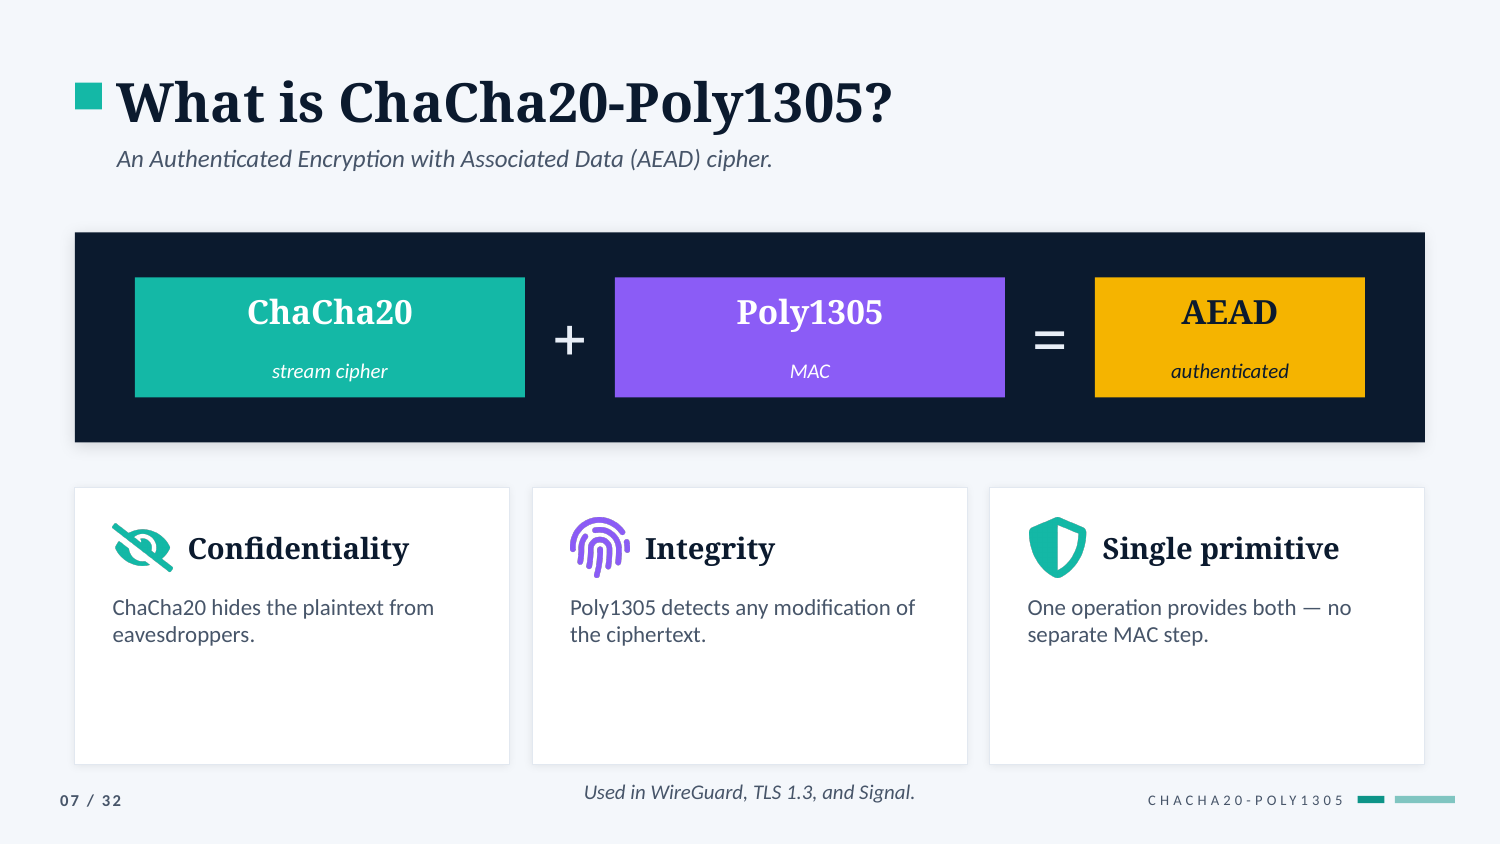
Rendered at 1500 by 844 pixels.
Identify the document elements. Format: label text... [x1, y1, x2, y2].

text_box CHACHA20-POLY1305 [1050, 780, 1343, 819]
text_box One operation provides both — no separate MAC step. [1027, 592, 1395, 750]
text_box Confidentiality [187, 509, 495, 585]
picture [112, 517, 173, 578]
text_box [74, 487, 510, 765]
text_box Used in WireGuard, TLS 1.3, and Signal. [74, 772, 1425, 810]
text_box Integrity [645, 509, 953, 585]
text_box What is ChaCha20-Poly1305? [116, 60, 1422, 142]
text_box ChaCha20 [134, 277, 525, 340]
text_box Single primitive [1102, 509, 1410, 585]
text_box AEAD [1094, 277, 1365, 340]
text_box authenticated [1094, 340, 1365, 401]
text_box + [532, 277, 608, 398]
picture [1027, 517, 1088, 578]
text_box [1357, 795, 1385, 804]
picture [570, 517, 630, 578]
text_box [74, 232, 1425, 443]
text_box stream cipher [134, 340, 525, 401]
text_box [532, 487, 968, 765]
text_box An Authenticated Encryption with Associated Data (AEAD) cipher. [116, 142, 1422, 188]
text_box 07 / 32 [59, 780, 210, 819]
text_box = [1012, 277, 1088, 398]
text_box MAC [614, 340, 1005, 401]
text_box [1394, 795, 1455, 804]
text_box [75, 82, 102, 110]
text_box Poly1305 detects any modification of the ciphertext. [570, 592, 938, 750]
text_box Poly1305 [614, 277, 1005, 340]
text_box [989, 487, 1425, 765]
text_box ChaCha20 hides the plaintext from eavesdroppers. [112, 592, 480, 750]
